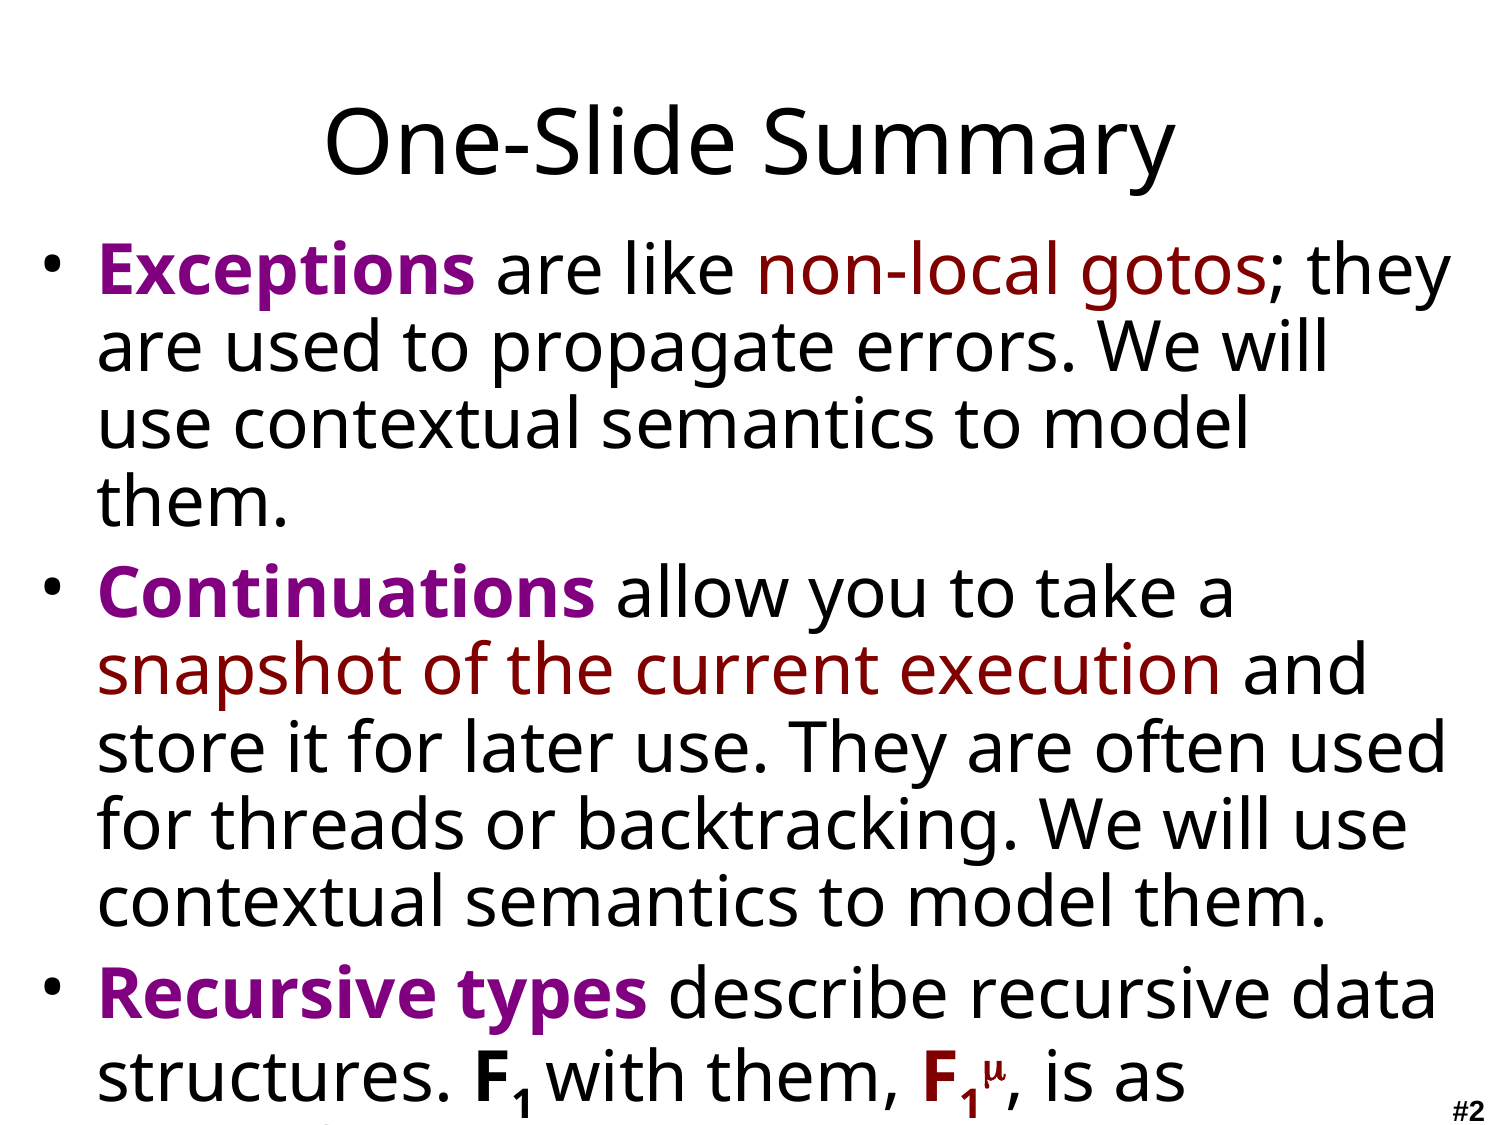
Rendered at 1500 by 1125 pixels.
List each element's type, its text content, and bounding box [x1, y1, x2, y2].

list Exceptions are like non-local gotos; they are used to propagate errors. We will use contextual semantics to model them. Continuations allow you to take a snapshot of the current execution and store it for later use. They are often used for threads or backtracking. We will use contextual semantics to model them. Recursive types describe recursive data structures. F1 with them, F1, is as powerful as the untyped lambda calculus. [24, 224, 1476, 1063]
title One-Slide Summary [24, 45, 1476, 224]
